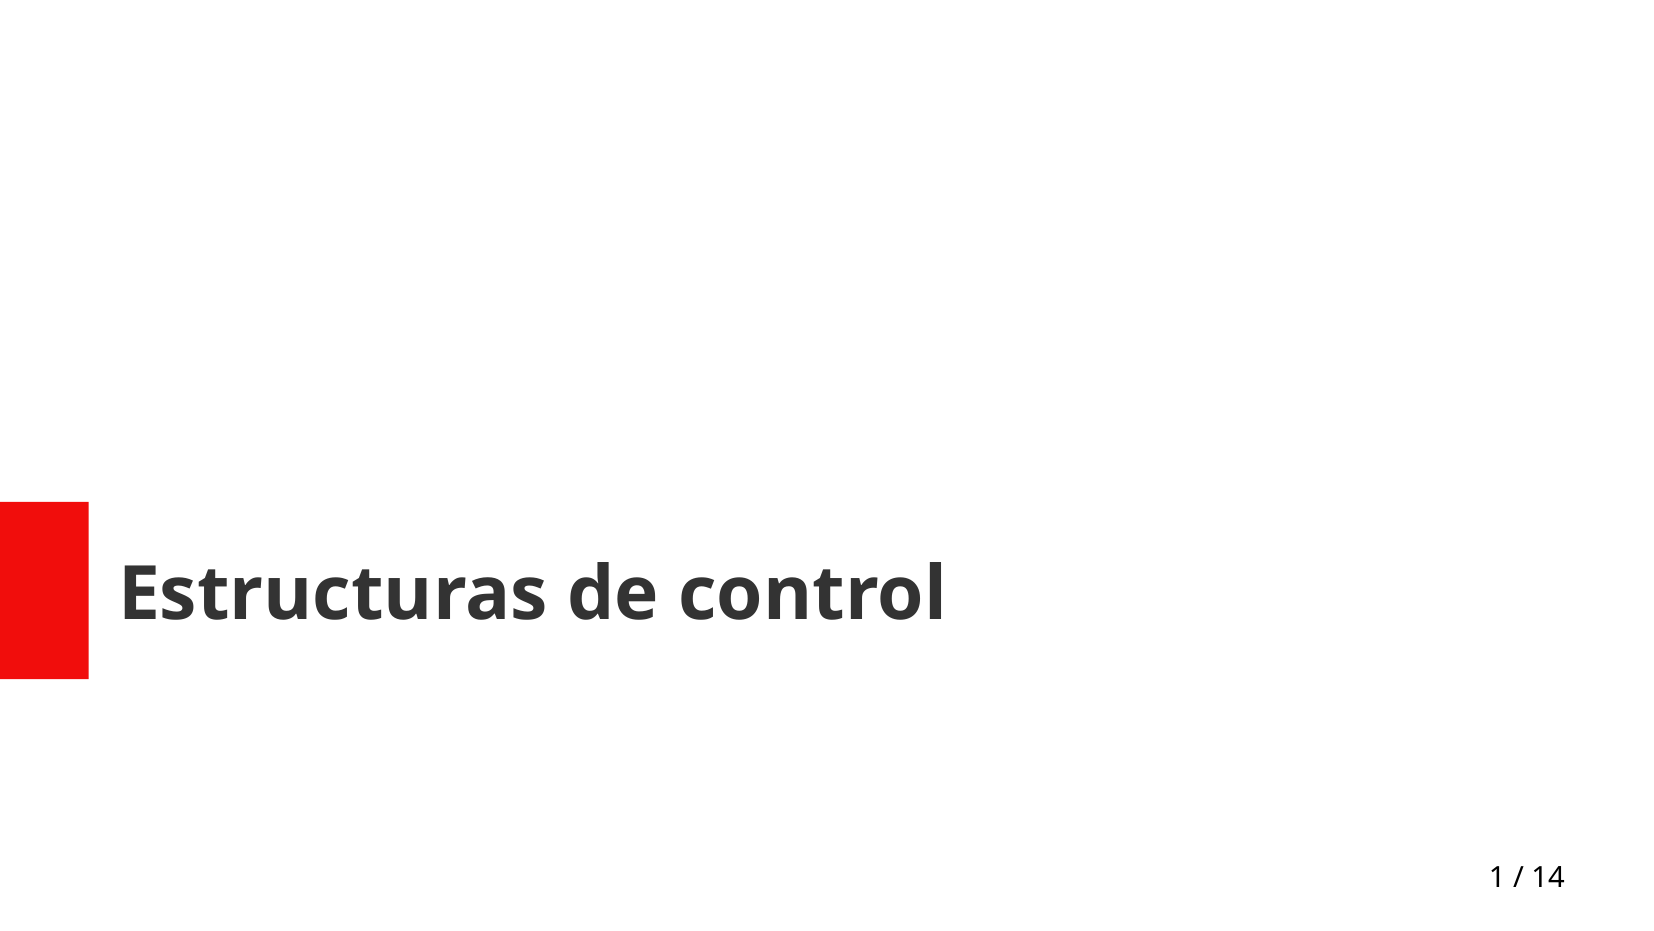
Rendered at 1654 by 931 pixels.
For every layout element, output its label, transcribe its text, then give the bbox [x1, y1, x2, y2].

title Estructuras de control [118, 501, 1536, 680]
